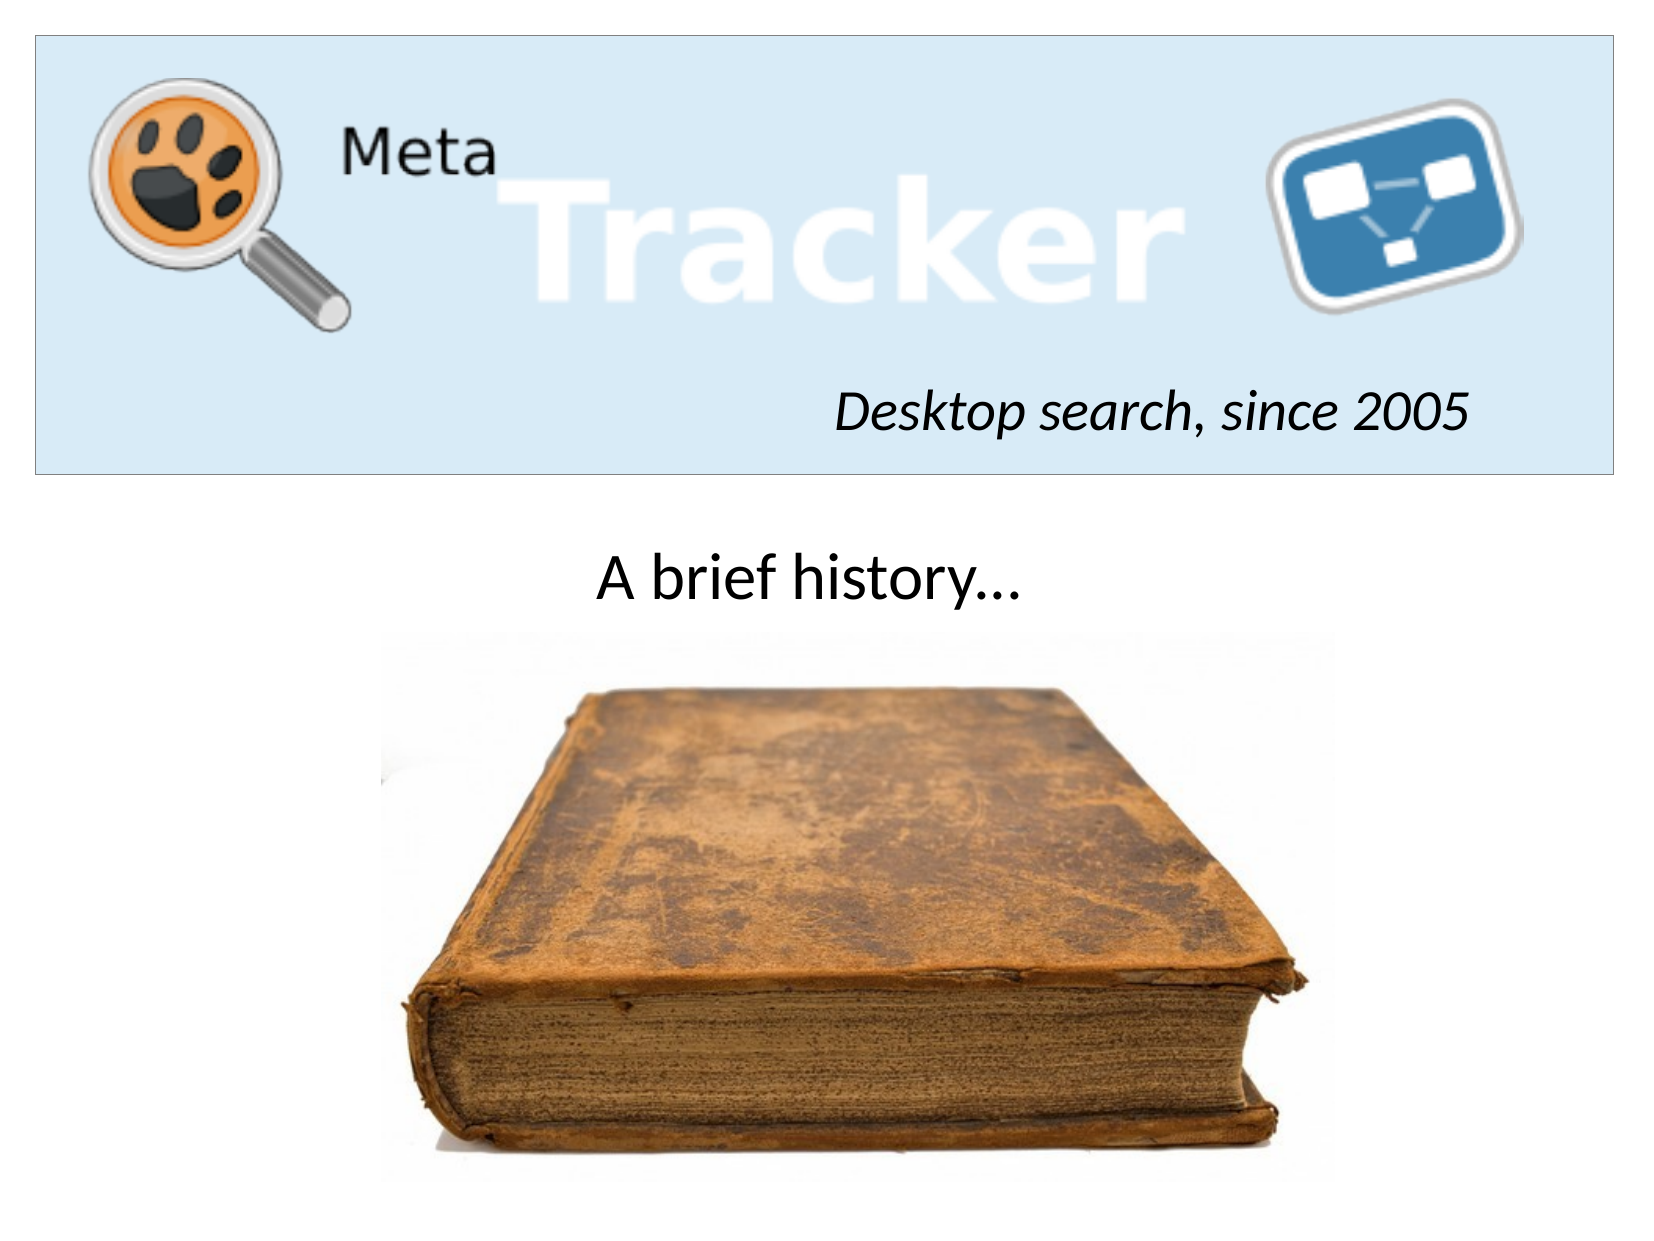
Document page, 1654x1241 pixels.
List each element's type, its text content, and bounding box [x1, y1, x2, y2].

text_box A brief history... [581, 542, 1137, 638]
picture [381, 632, 1335, 1182]
text_box Desktop search, since 2005 [820, 379, 1654, 497]
text_box [35, 35, 1614, 542]
picture [68, 78, 1524, 354]
